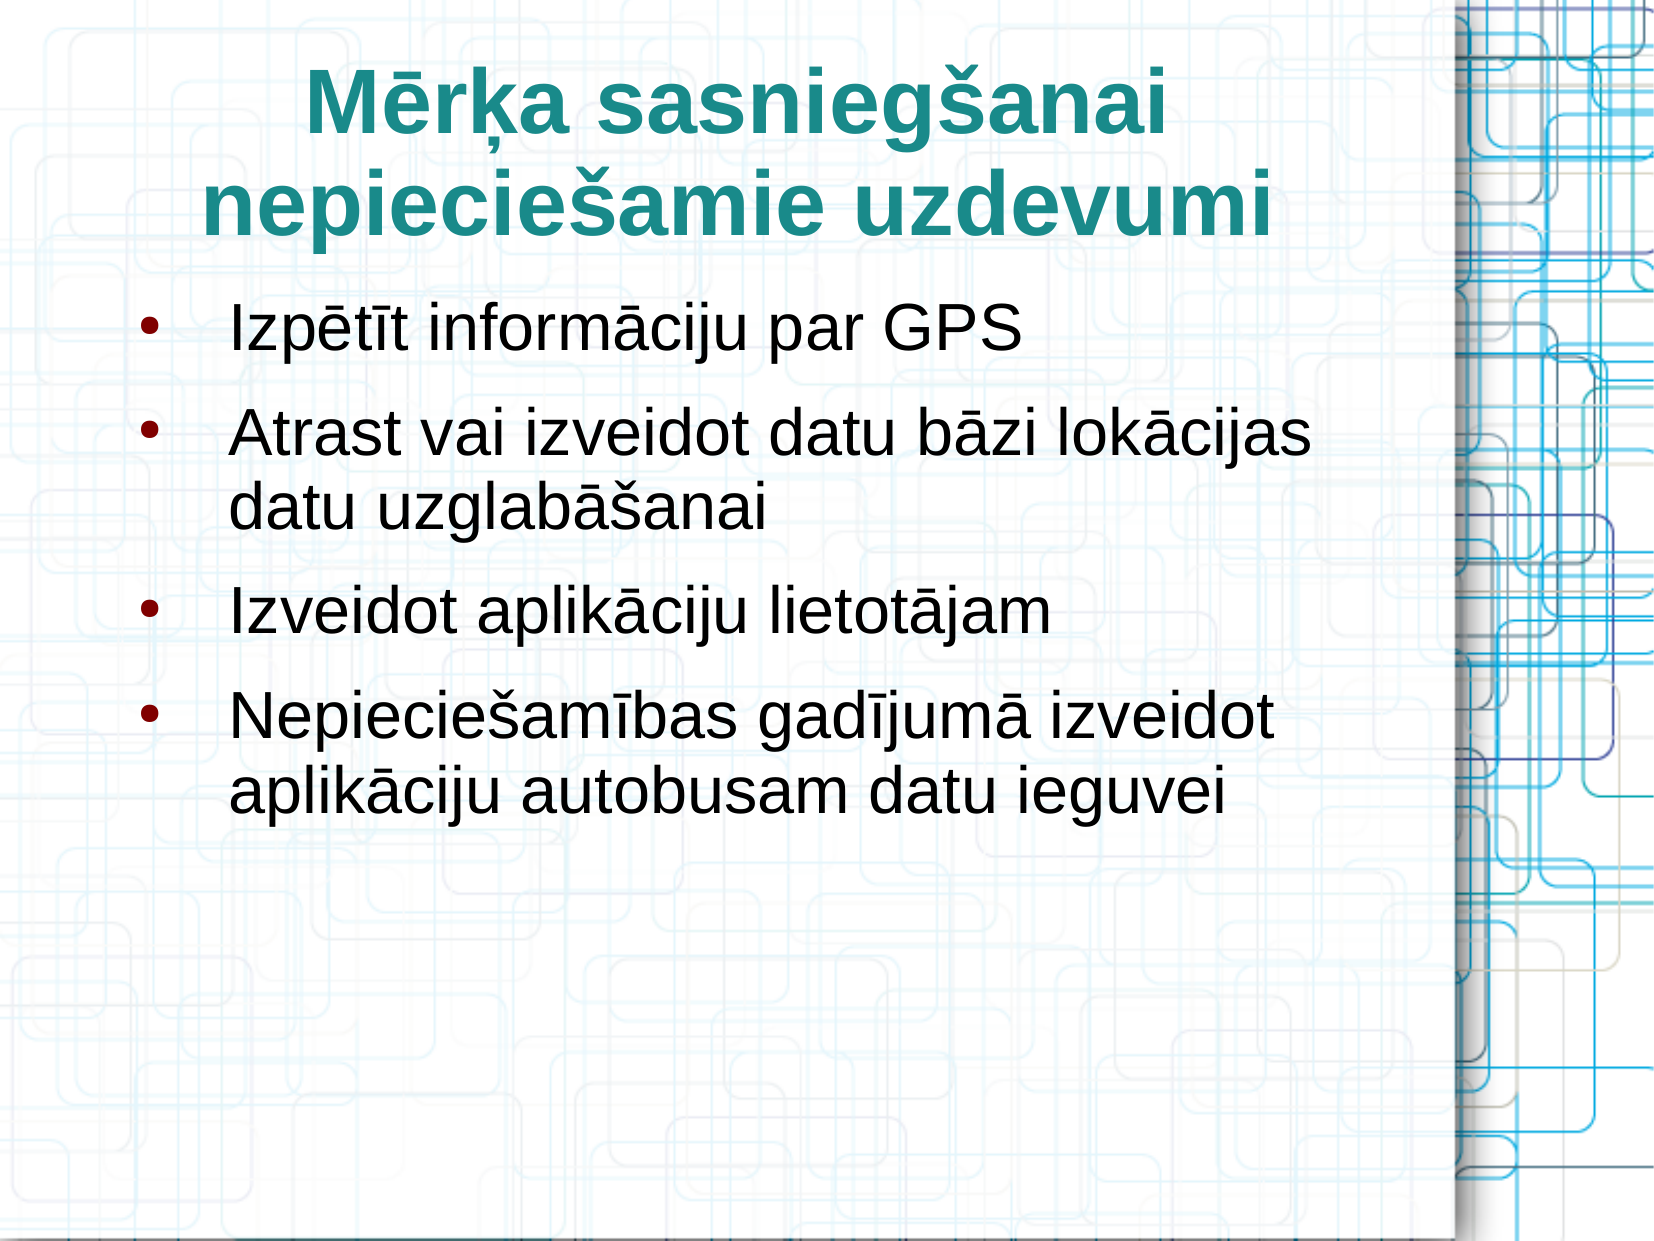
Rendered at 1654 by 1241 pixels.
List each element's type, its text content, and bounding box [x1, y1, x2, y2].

title Mērķa sasniegšanai nepieciešamie uzdevumi [59, 49, 1418, 257]
list Izpētīt informāciju par GPS Atrast vai izveidot datu bāzi lokācijas datu uzglabāšanai Izveidot aplikāciju lietotājam Nepieciešamības gadījumā izveidot aplikāciju autobusam datu ieguvei [82, 290, 1418, 1109]
picture [0, 0, 1654, 1241]
